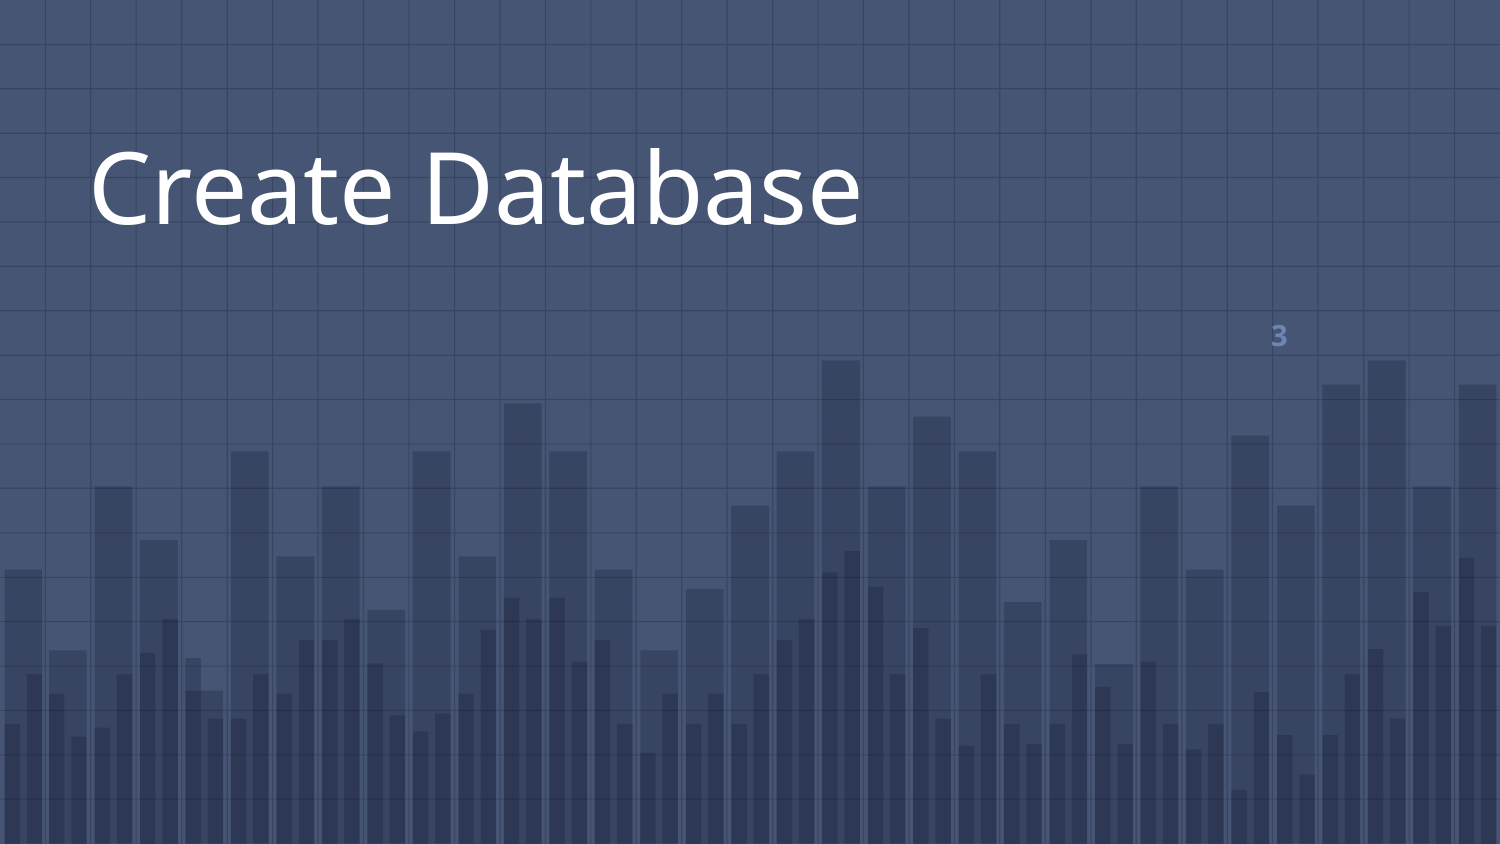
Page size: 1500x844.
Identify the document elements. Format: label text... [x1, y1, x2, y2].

title Create Database [73, 109, 1349, 300]
text_box 3 [1131, 310, 1428, 770]
